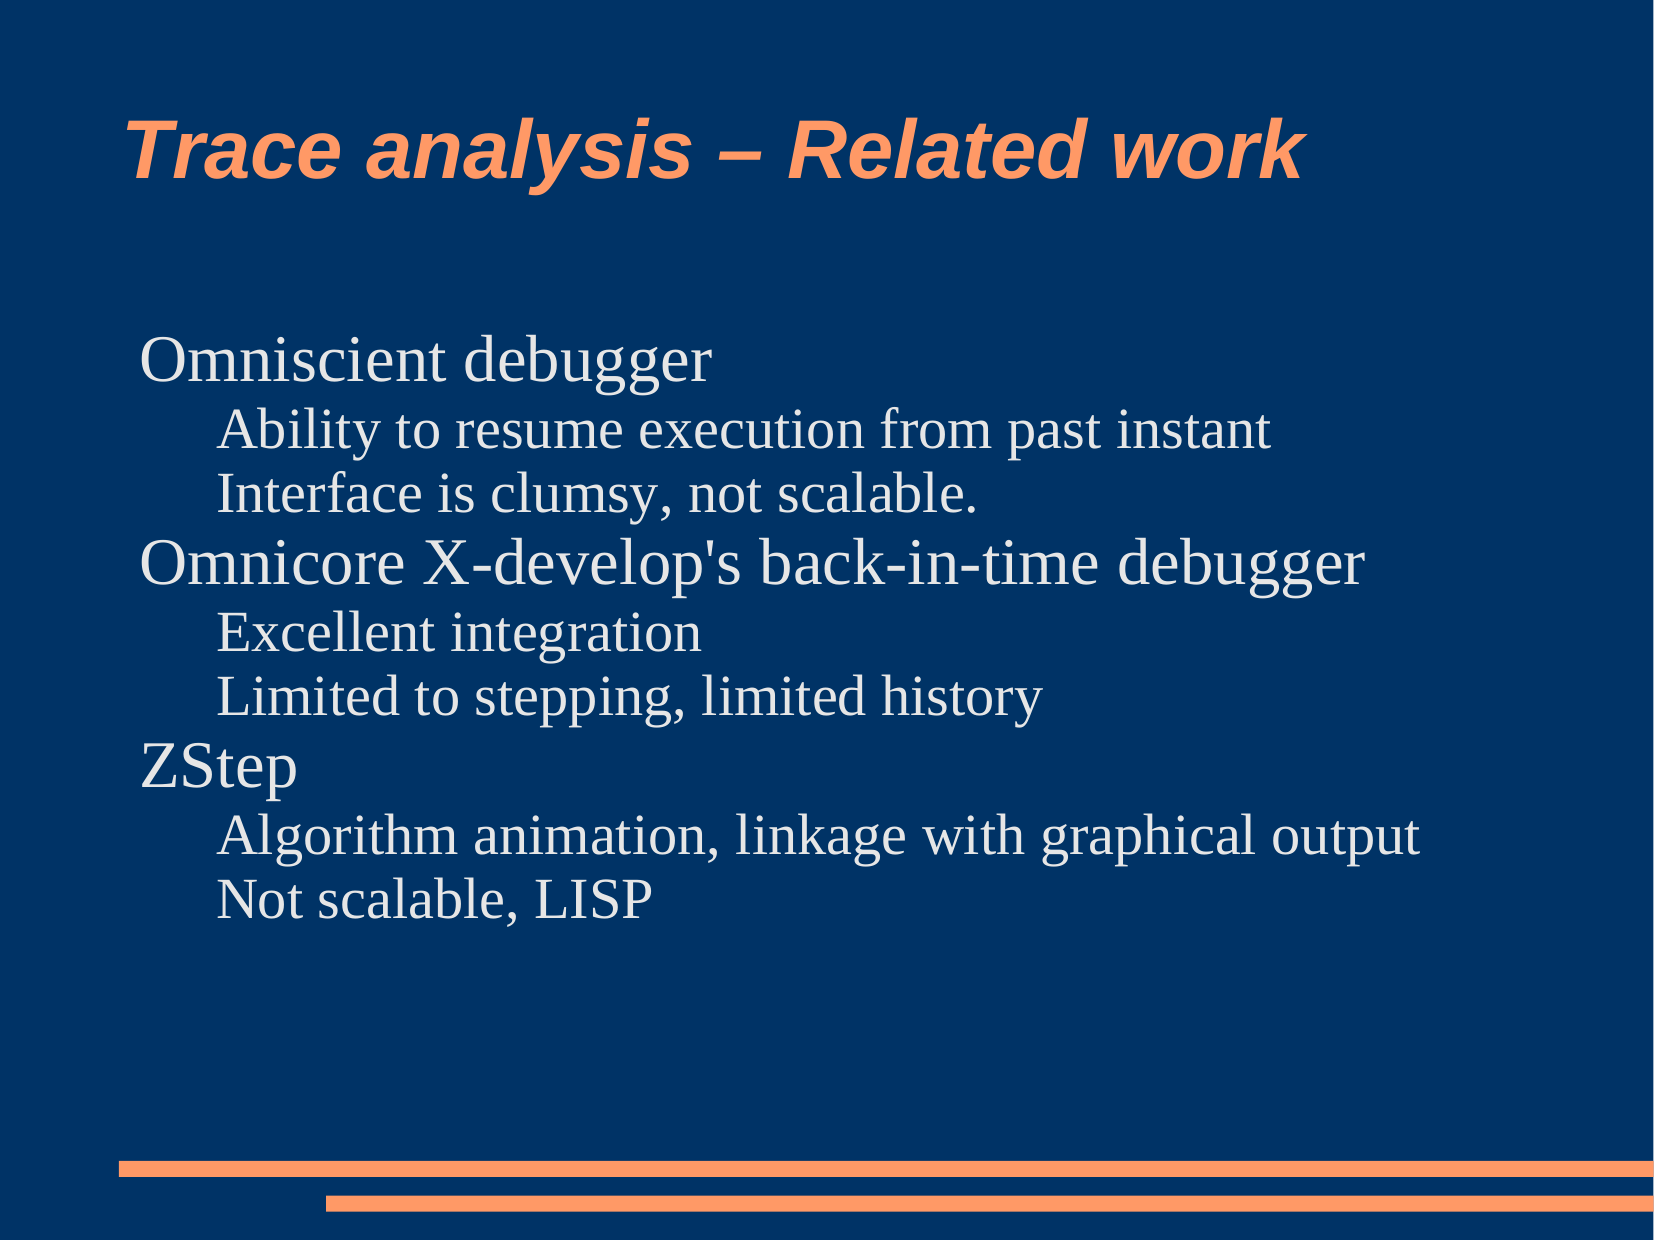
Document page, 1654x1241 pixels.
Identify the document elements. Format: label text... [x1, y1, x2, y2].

list Omniscient debugger Ability to resume execution from past instant Interface is clumsy, not scalable. Omnicore X-develop's back-in-time debugger Excellent integration Limited to stepping, limited history ZStep Algorithm animation, linkage with graphical output Not scalable, LISP [121, 322, 1561, 1133]
title Trace analysis – Related work [121, 46, 1534, 254]
